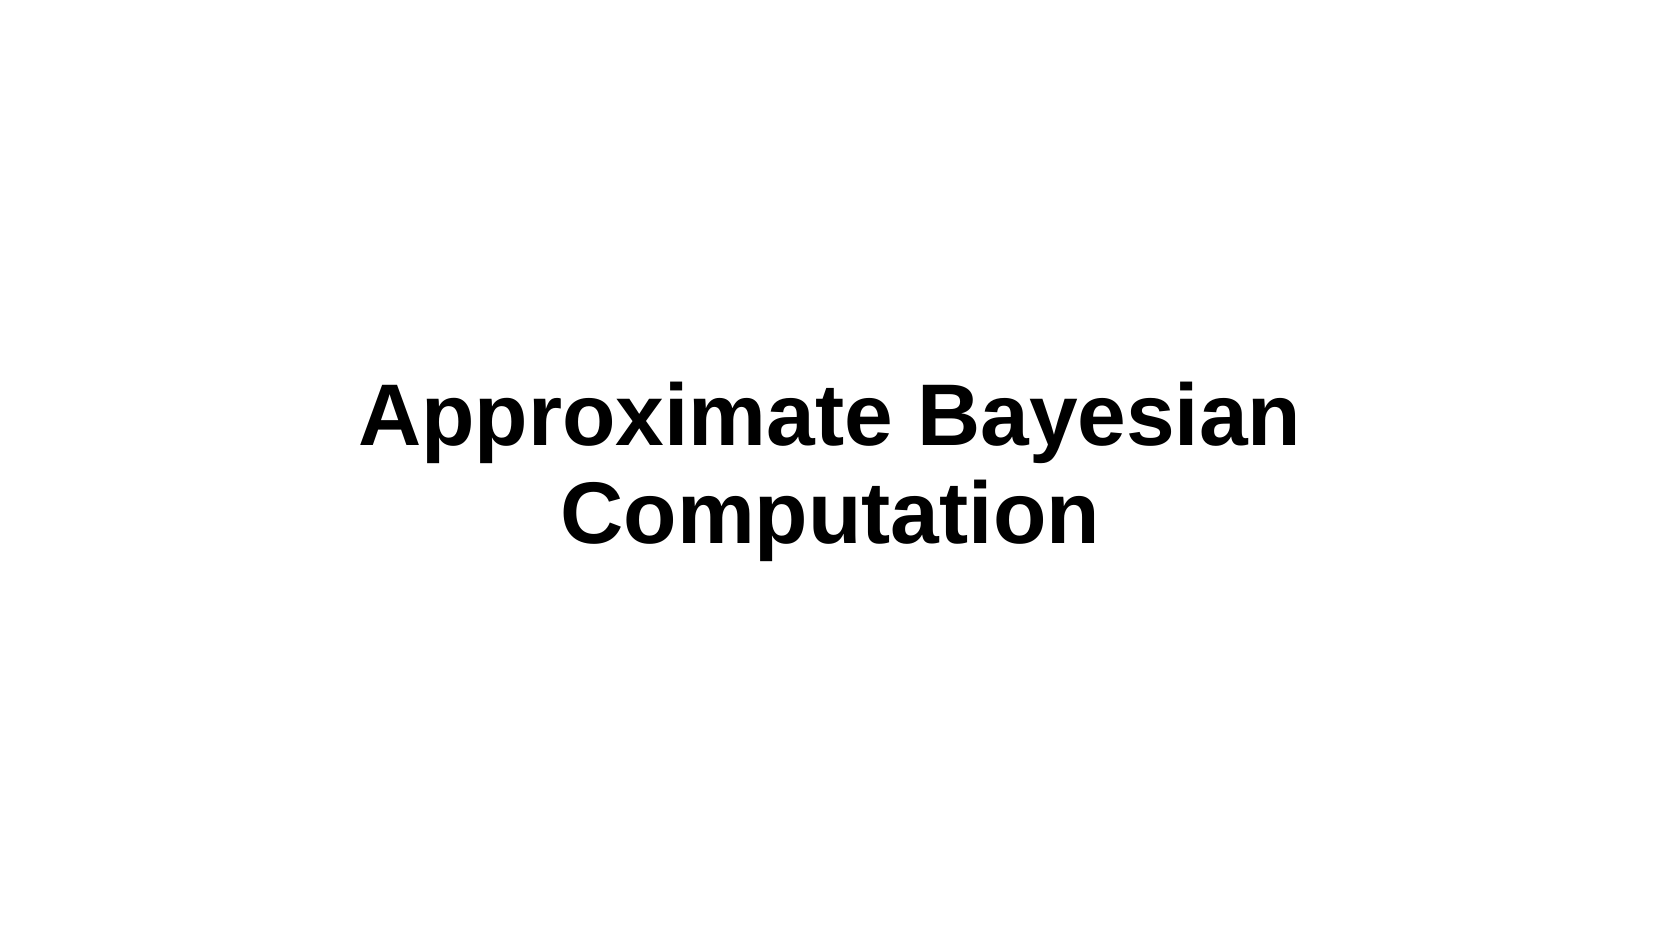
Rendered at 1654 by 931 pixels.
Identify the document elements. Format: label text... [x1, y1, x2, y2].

text_box Approximate Bayesian Computation [255, 264, 1336, 663]
